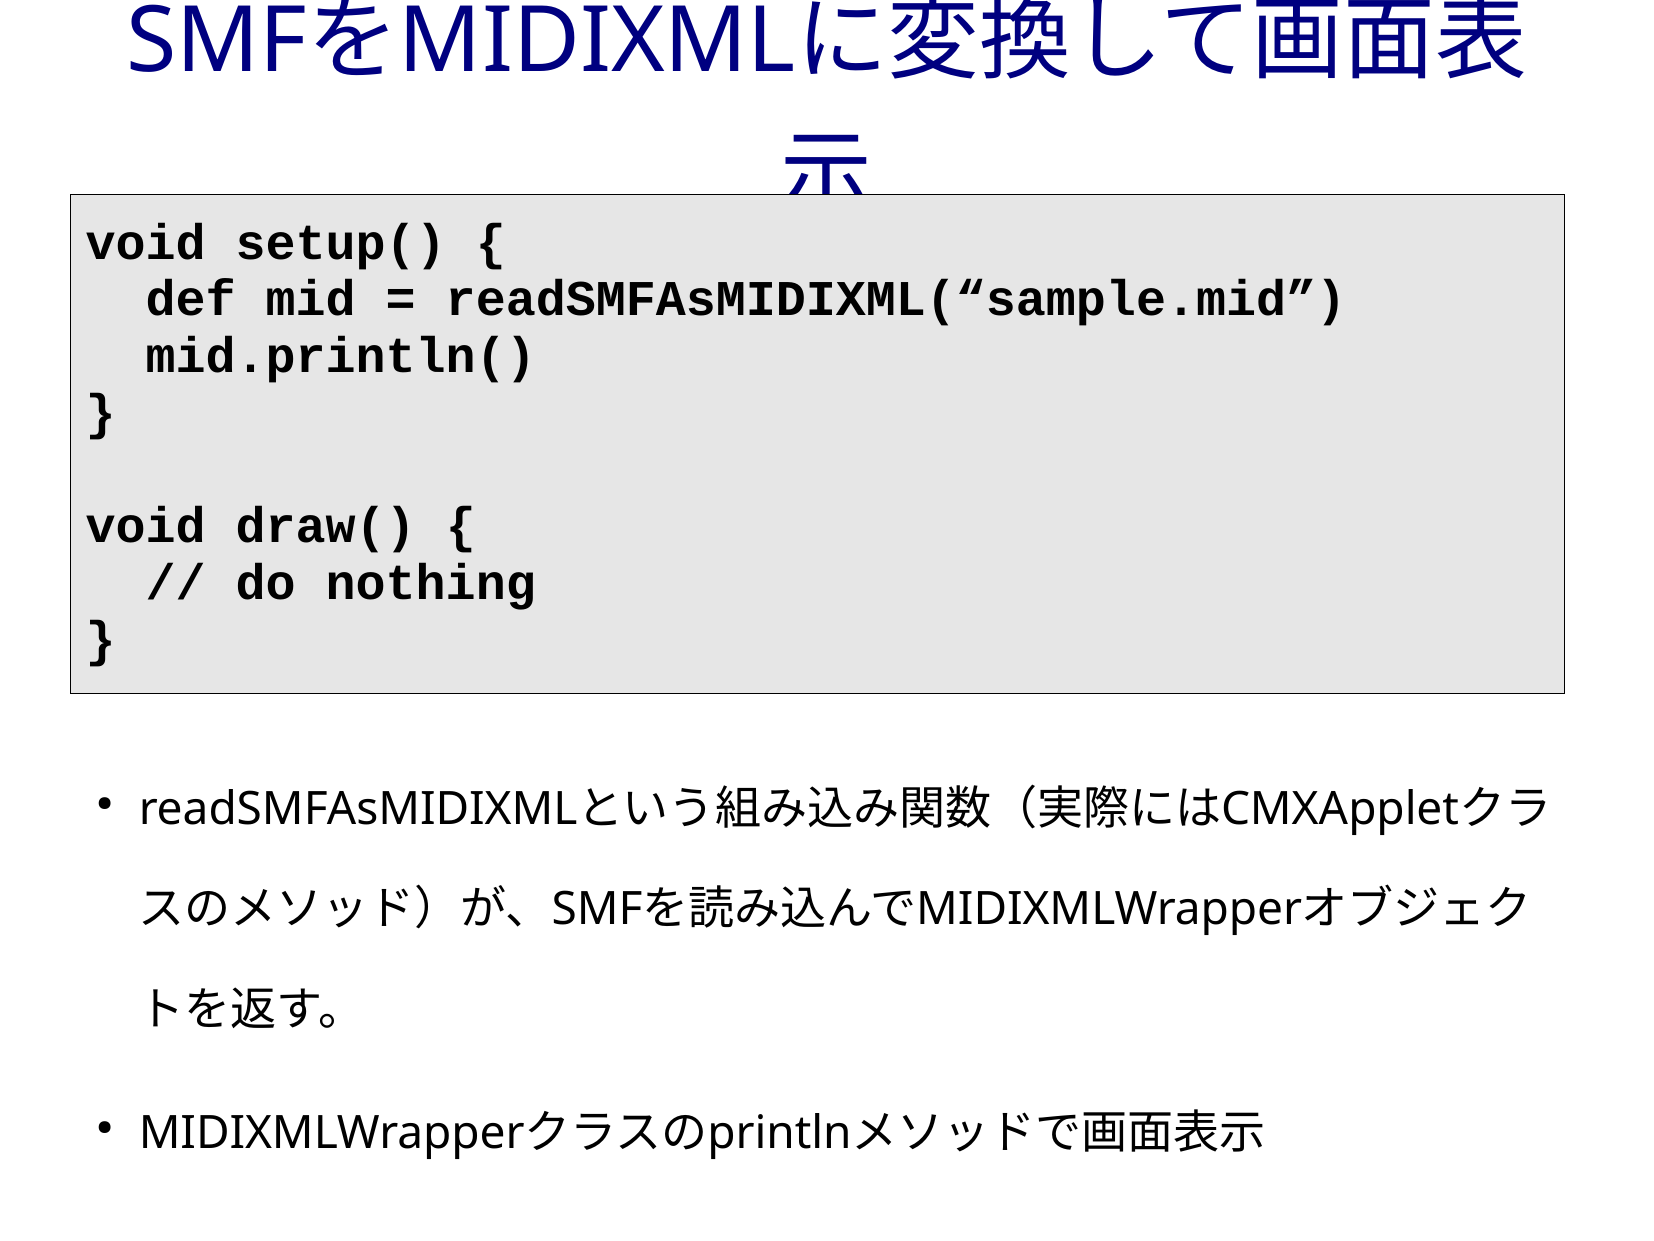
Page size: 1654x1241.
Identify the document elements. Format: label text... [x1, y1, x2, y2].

text_box void setup() { def mid = readSMFAsMIDIXML(“sample.mid”) mid.println() } void draw() { // do nothing } [70, 194, 1565, 694]
title SMFをMIDIXMLに変換して画面表示 [82, 49, 1571, 148]
list readSMFAsMIDIXMLという組み込み関数（実際にはCMXAppletクラスのメソッド）が、SMFを読み込んでMIDIXMLWrapperオブジェクトを返す。 MIDIXMLWrapperクラスのprintlnメソッドで画面表示 [82, 738, 1571, 1162]
